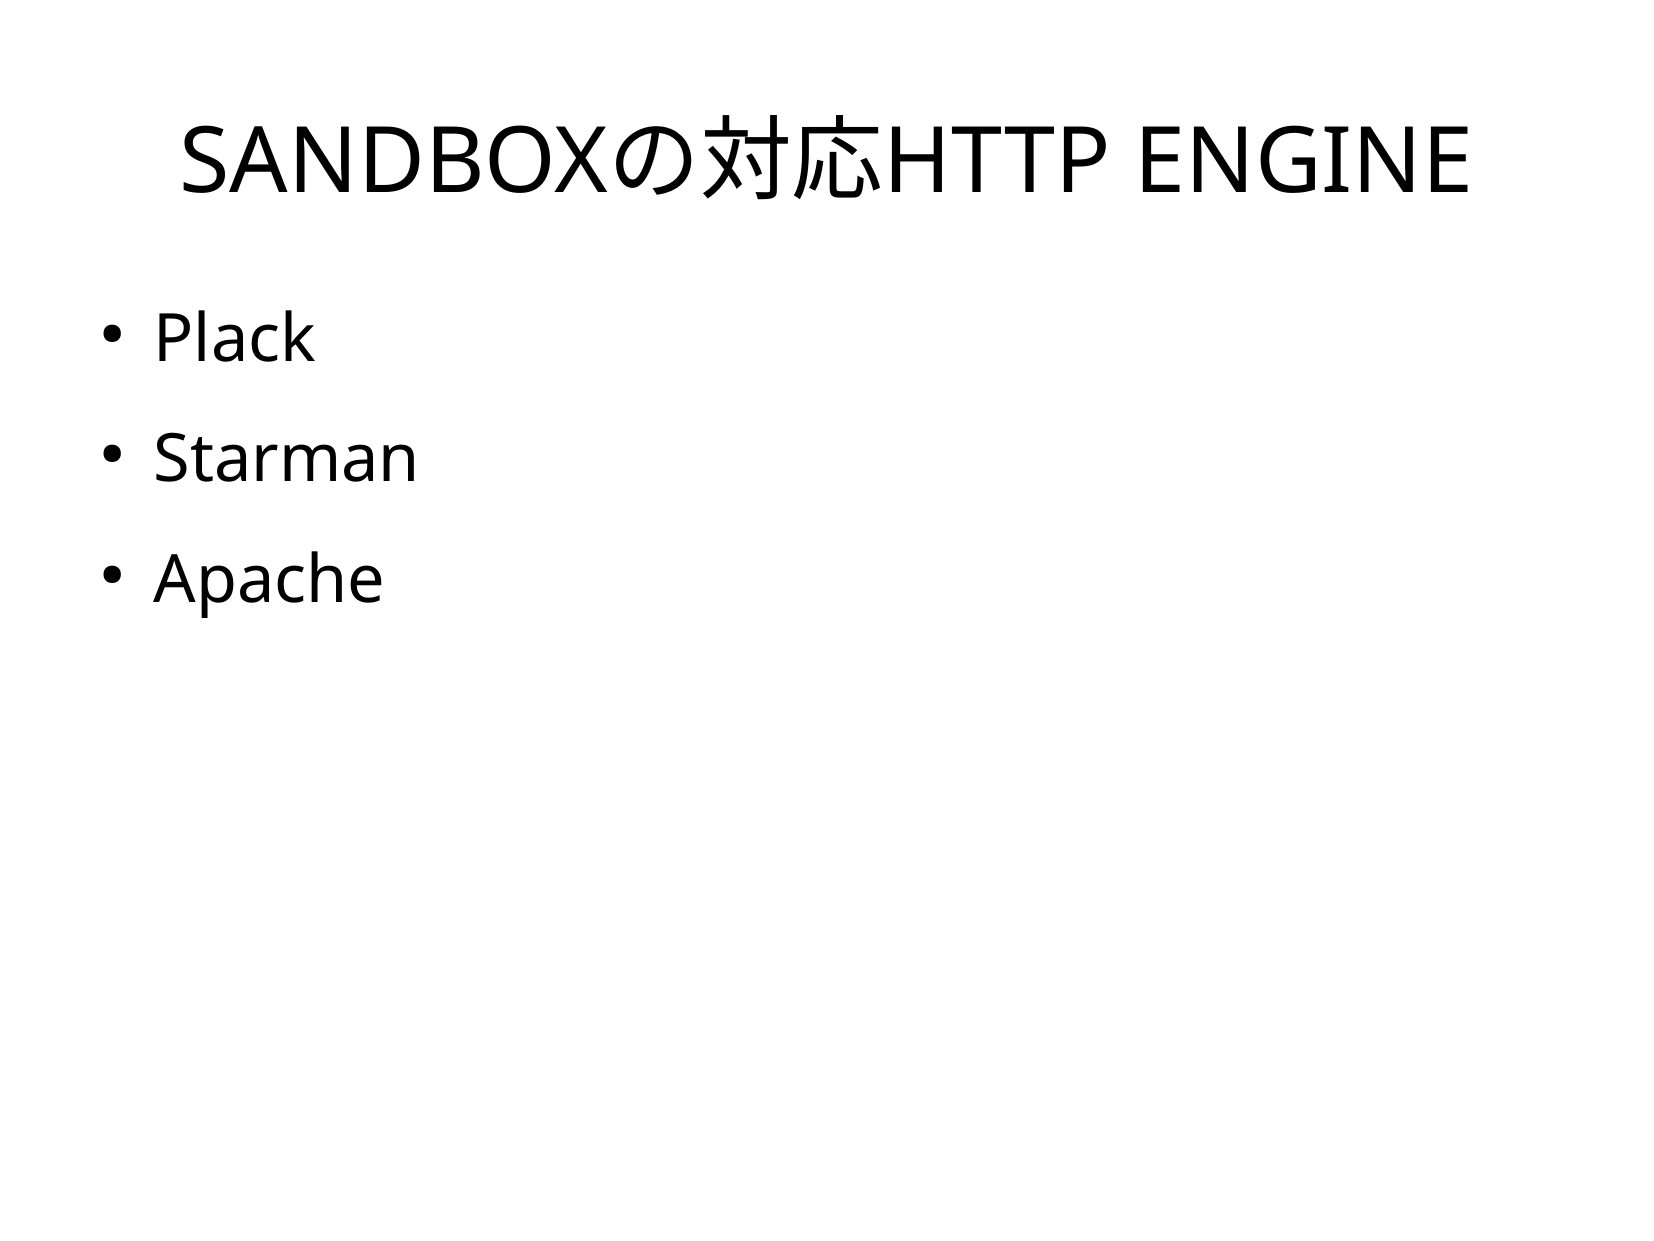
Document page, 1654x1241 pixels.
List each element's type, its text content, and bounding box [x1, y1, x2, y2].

list Plack Starman Apache [82, 290, 1571, 1010]
title SANDBOXの対応HTTP ENGINE [82, 49, 1571, 257]
